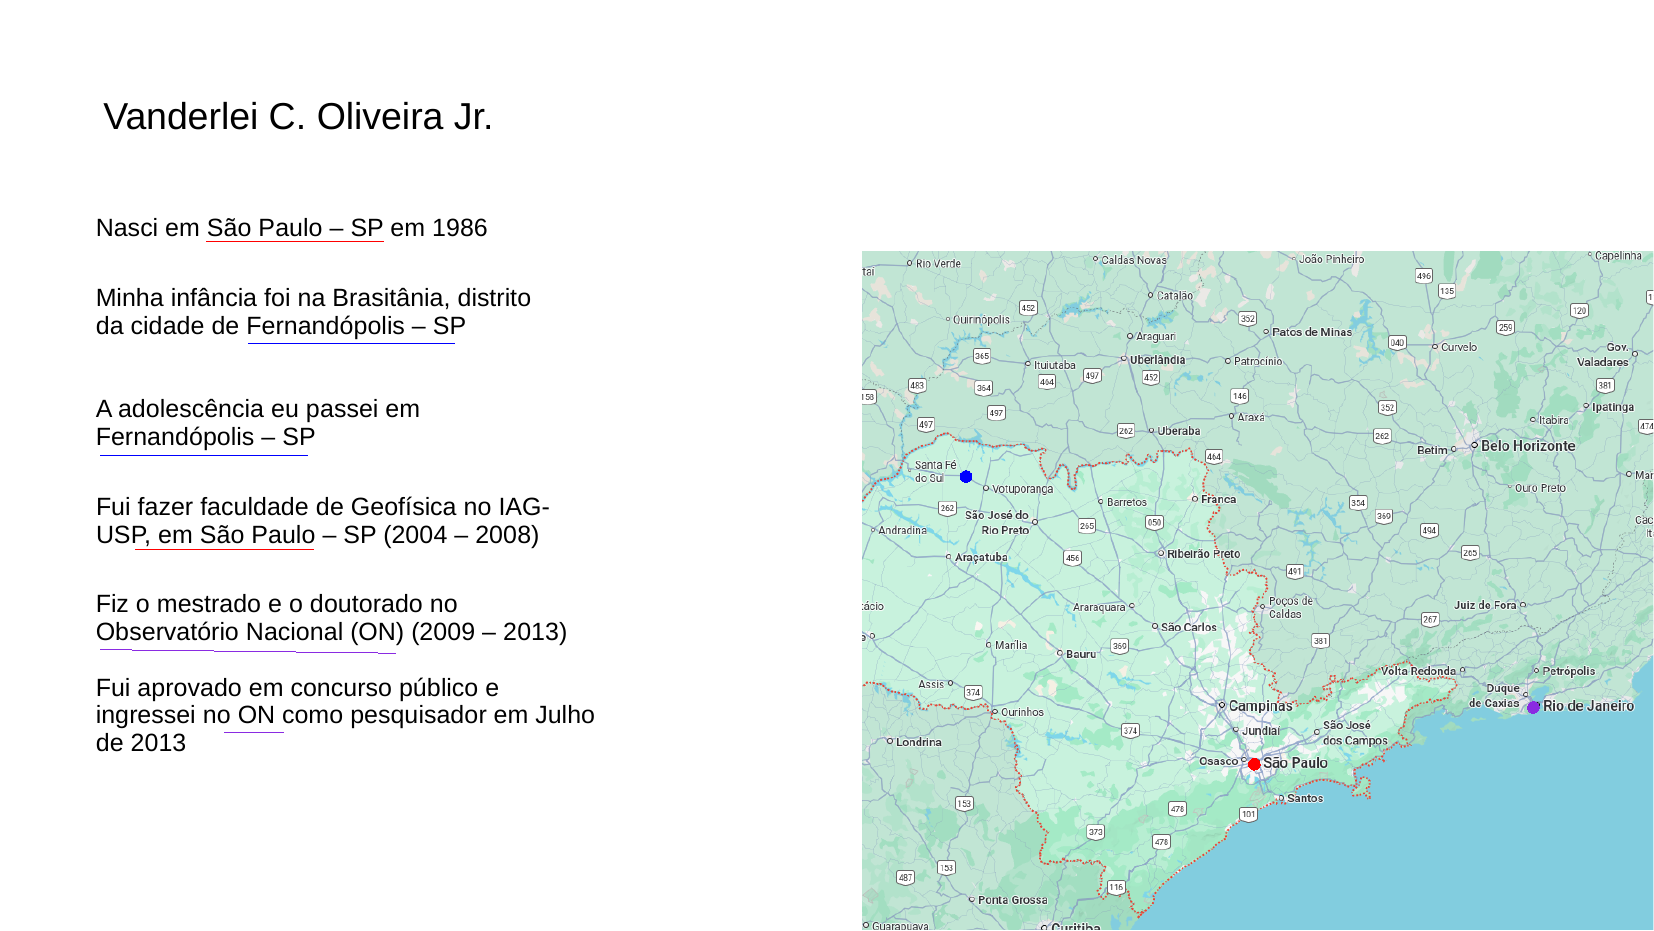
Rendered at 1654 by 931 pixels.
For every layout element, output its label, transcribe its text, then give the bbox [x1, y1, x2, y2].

text_box Fui fazer faculdade de Geofísica no IAG-USP, em São Paulo – SP (2004 – 2008) [81, 485, 621, 562]
text_box Nasci em São Paulo – SP em 1986 [81, 206, 502, 250]
text_box A adolescência eu passei em Fernandópolis – SP [81, 387, 583, 459]
text_box [1527, 701, 1540, 714]
text_box Fiz o mestrado e o doutorado no Observatório Nacional (ON) (2009 – 2013) [81, 582, 613, 654]
text_box Fui aprovado em concurso público e ingressei no ON como pesquisador em Julho de 2013 [81, 665, 613, 765]
text_box [960, 470, 972, 483]
picture [862, 251, 1654, 930]
text_box [1248, 758, 1261, 771]
text_box Vanderlei C. Oliveira Jr. [88, 88, 510, 146]
text_box Minha infância foi na Brasitânia, distrito da cidade de Fernandópolis – SP [81, 276, 556, 375]
